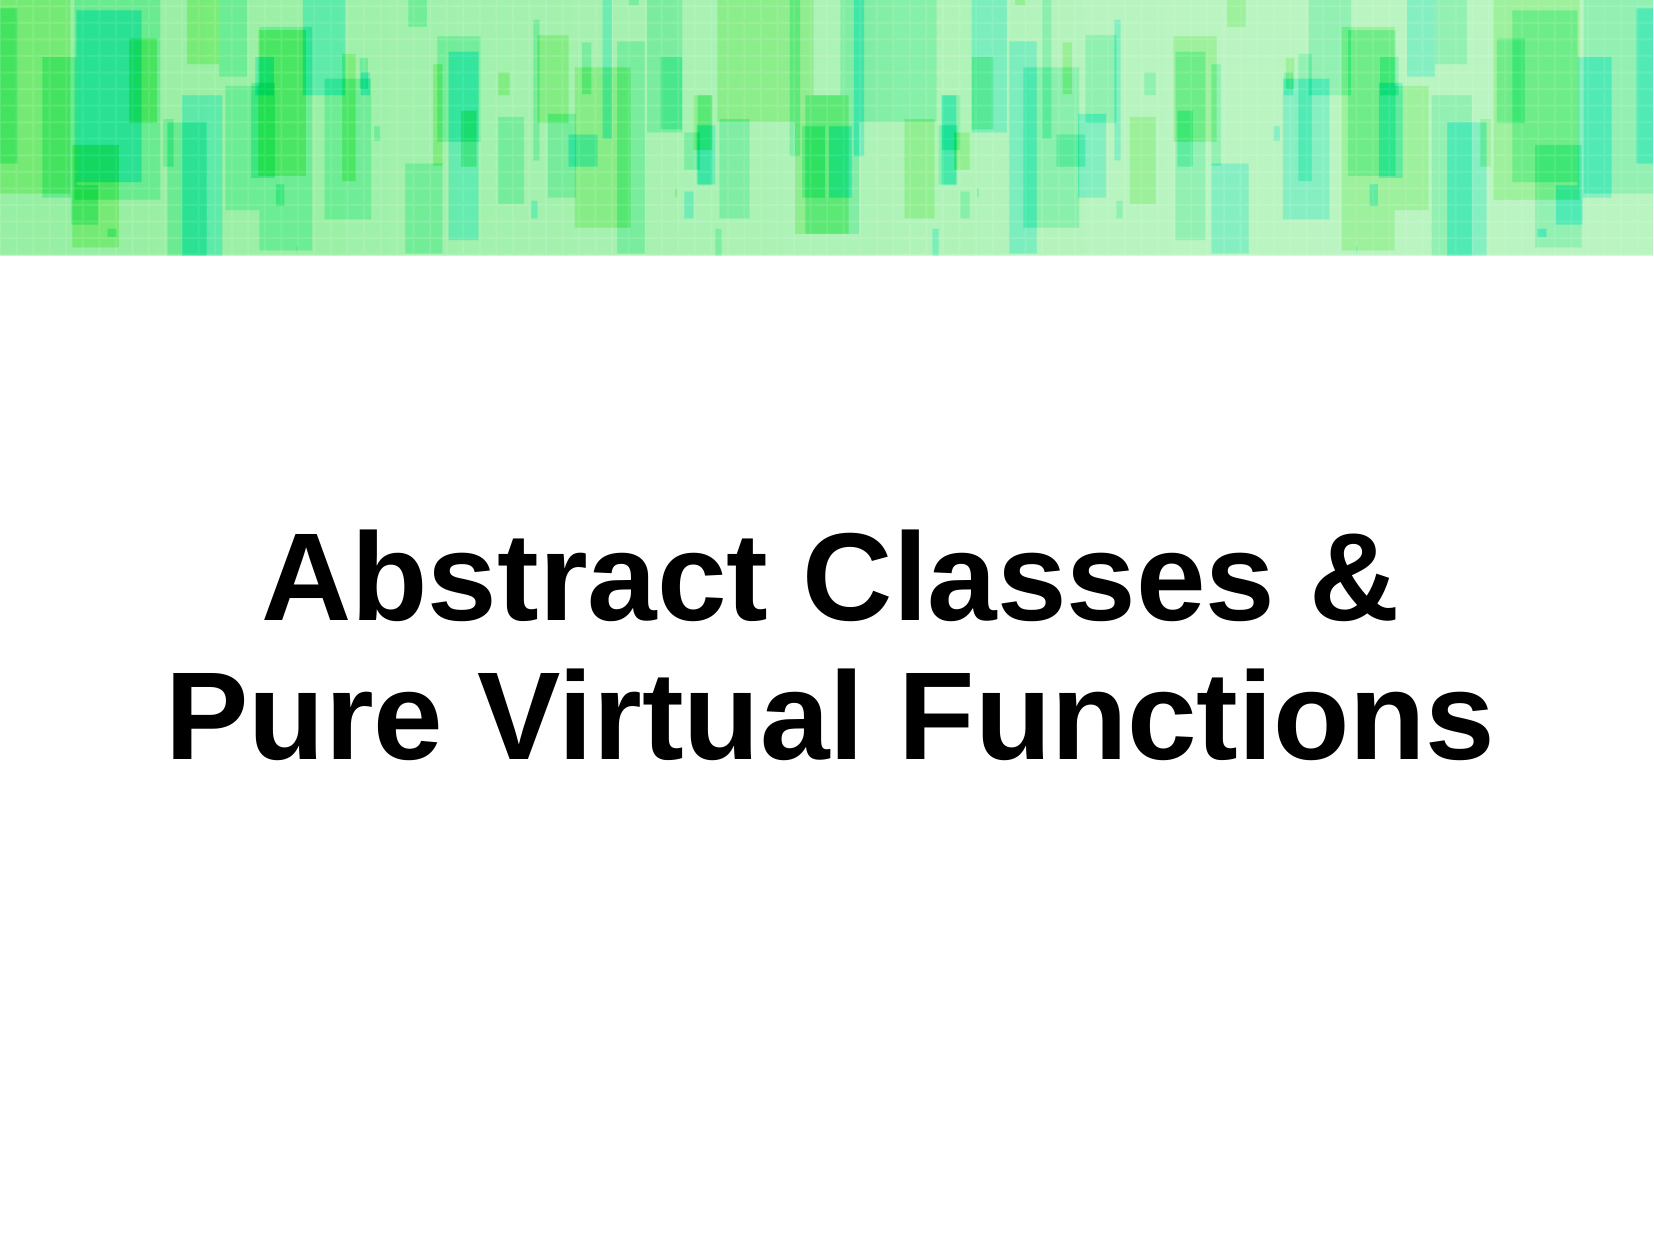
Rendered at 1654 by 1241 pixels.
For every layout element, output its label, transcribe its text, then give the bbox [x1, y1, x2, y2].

title Abstract Classes & Pure Virtual Functions [87, 506, 1576, 787]
picture [0, 0, 1654, 1241]
